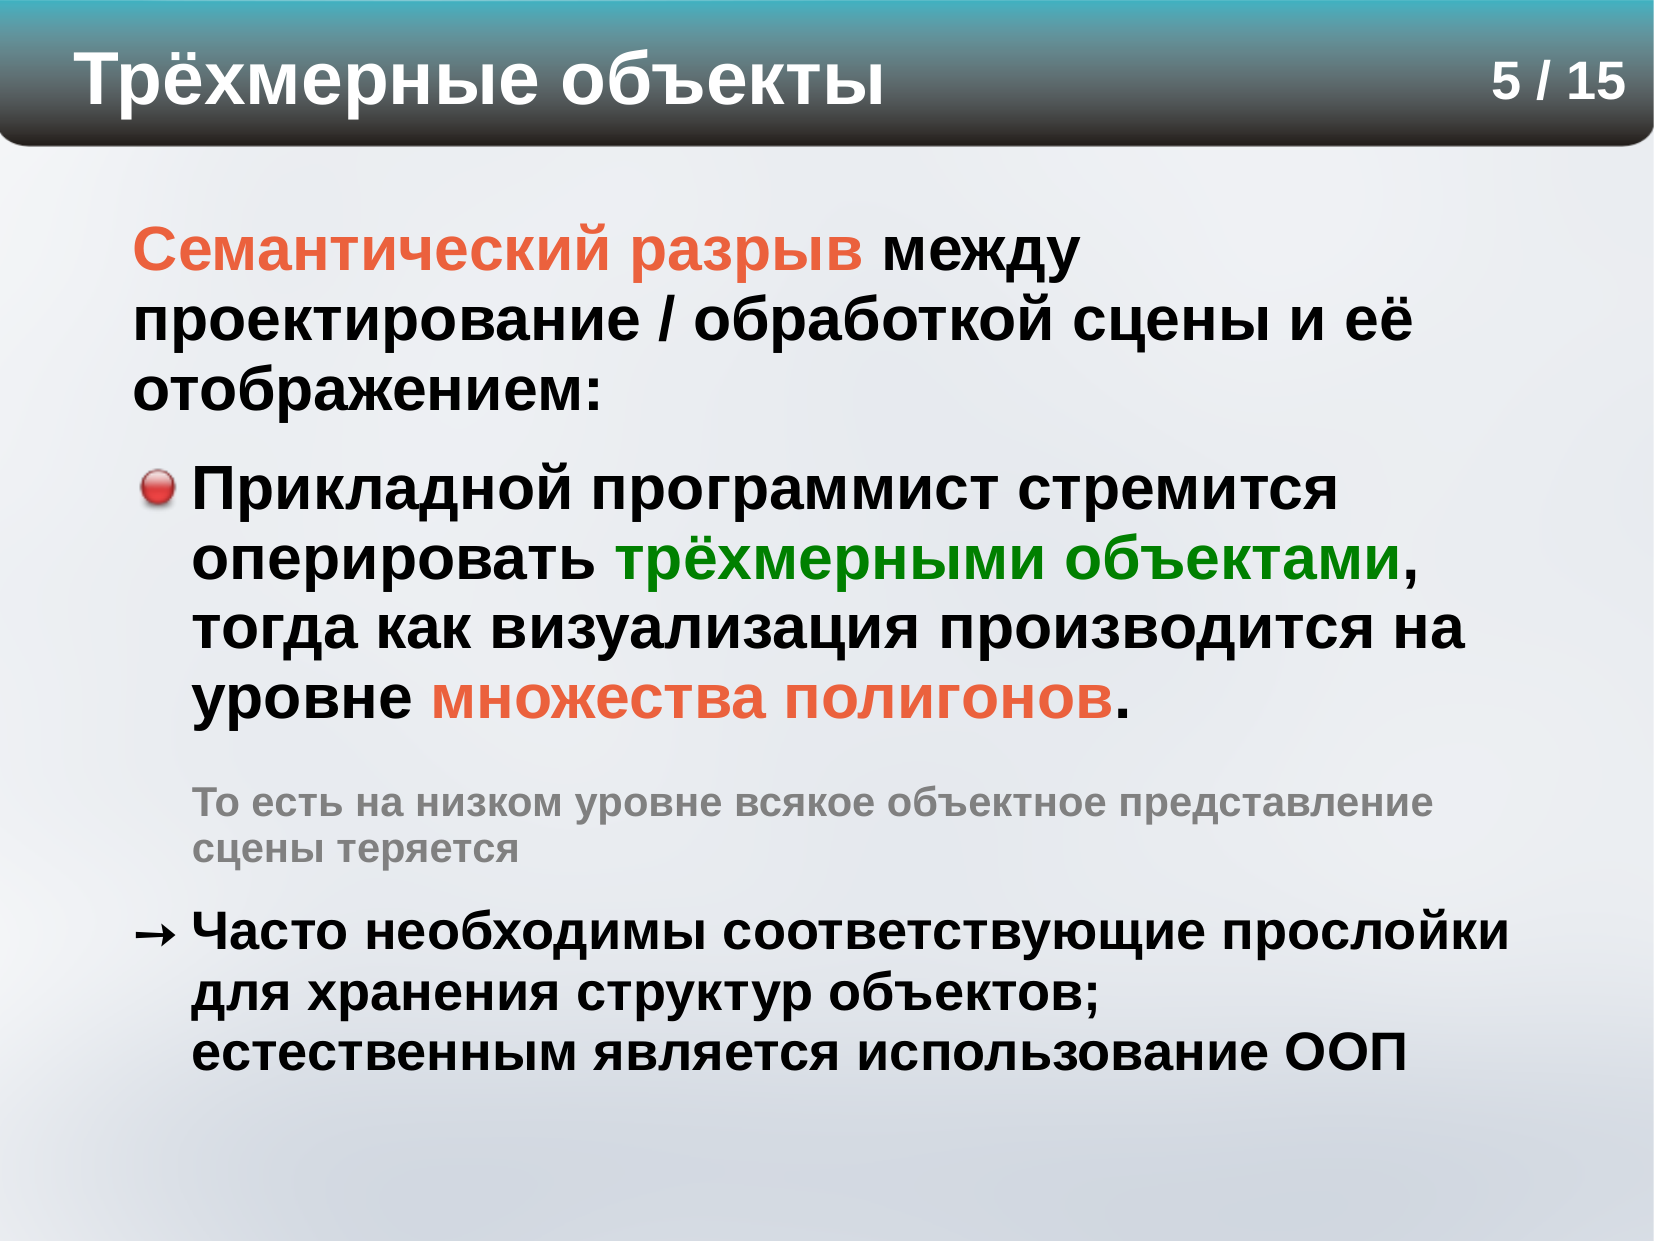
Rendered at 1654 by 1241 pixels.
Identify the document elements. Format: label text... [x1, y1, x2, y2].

text_box Семантический разрыв между проектирование / обработкой сцены и её отображением: Прикладной программист стремится оперировать трёхмерными объектами, тогда как визуализация производится на уровне множества полигонов. То есть на низком уровне всякое объектное представление сцены теряется Часто необходимы соответствующие прослойки для хранения структур объектов; естественным является использование ООП [118, 206, 1536, 1090]
picture [0, 0, 1654, 1241]
text_box Трёхмерные объекты [59, 29, 916, 129]
text_box <номер> / 15 [1476, 42, 1654, 179]
